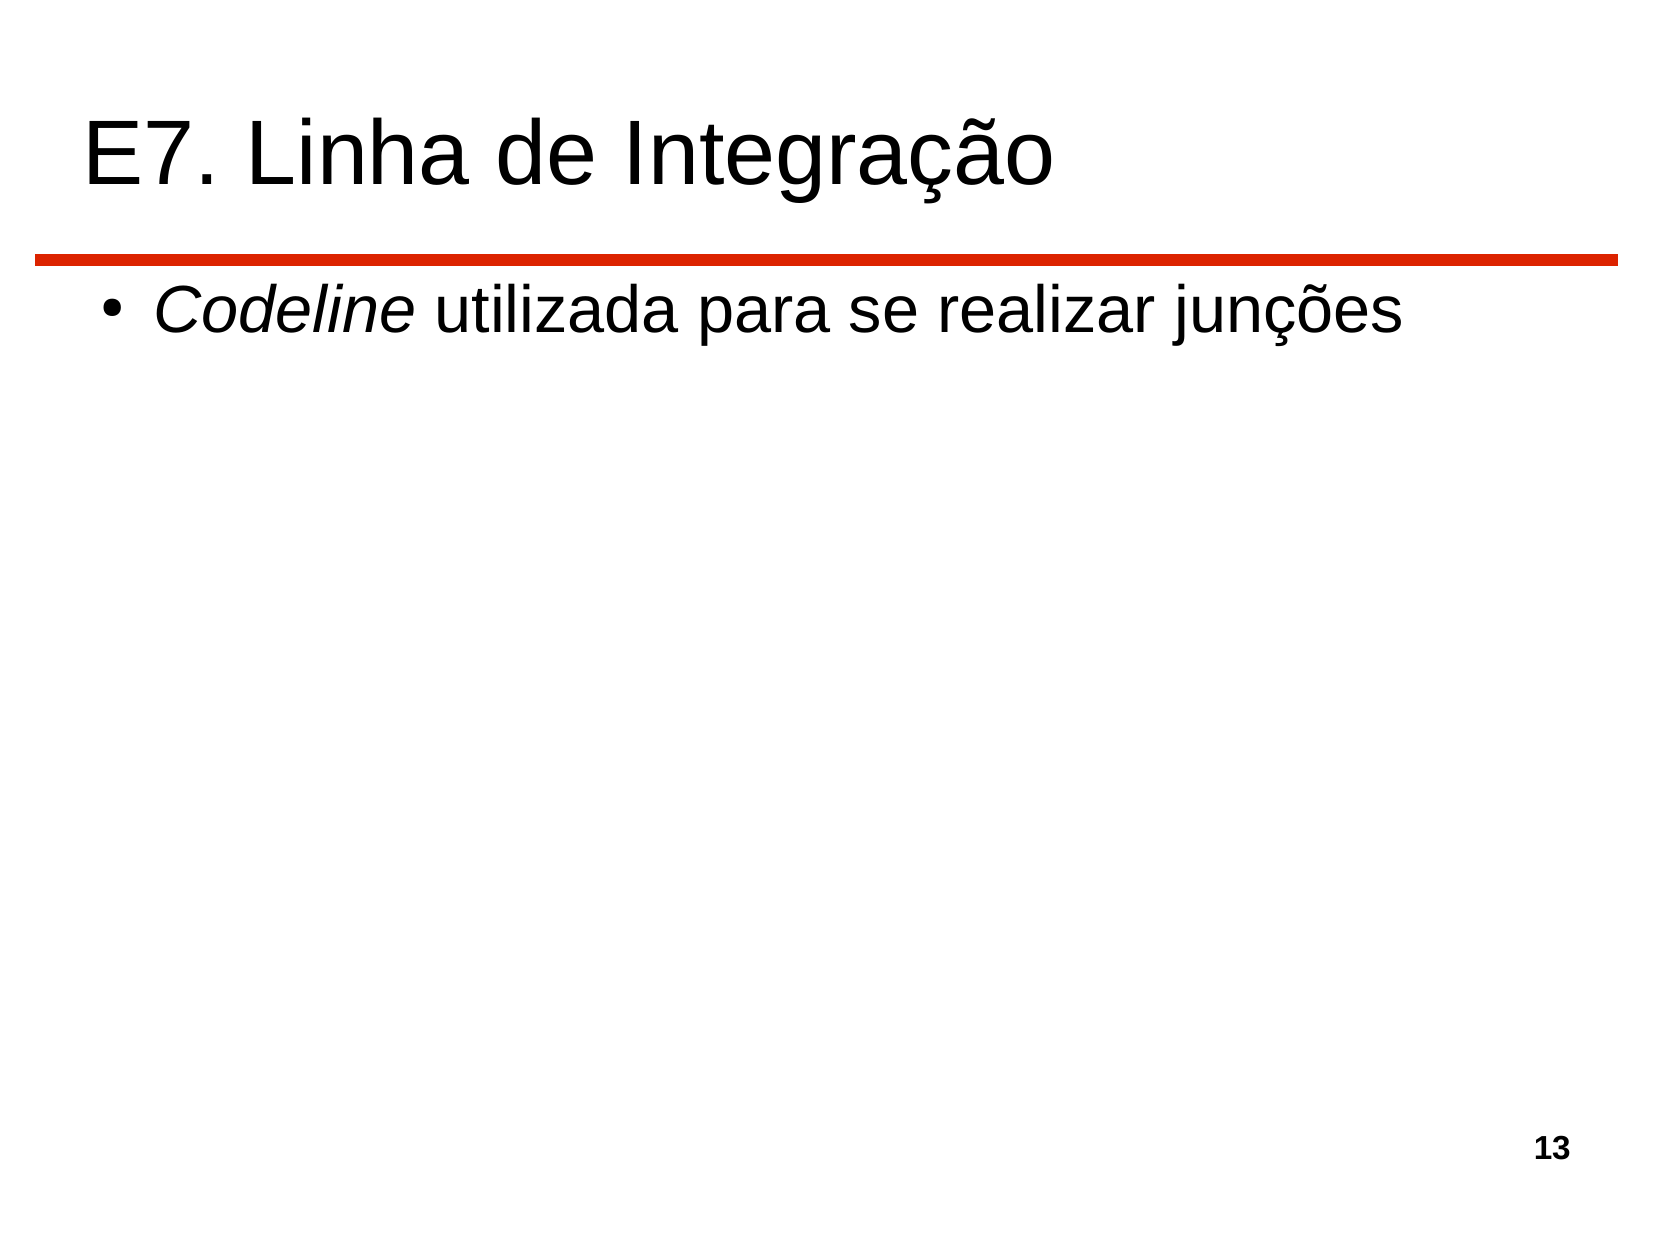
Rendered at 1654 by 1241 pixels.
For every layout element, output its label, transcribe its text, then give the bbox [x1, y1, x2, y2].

title E7. Linha de Integração [82, 49, 1571, 257]
list Codeline utilizada para se realizar junções [82, 271, 1571, 991]
